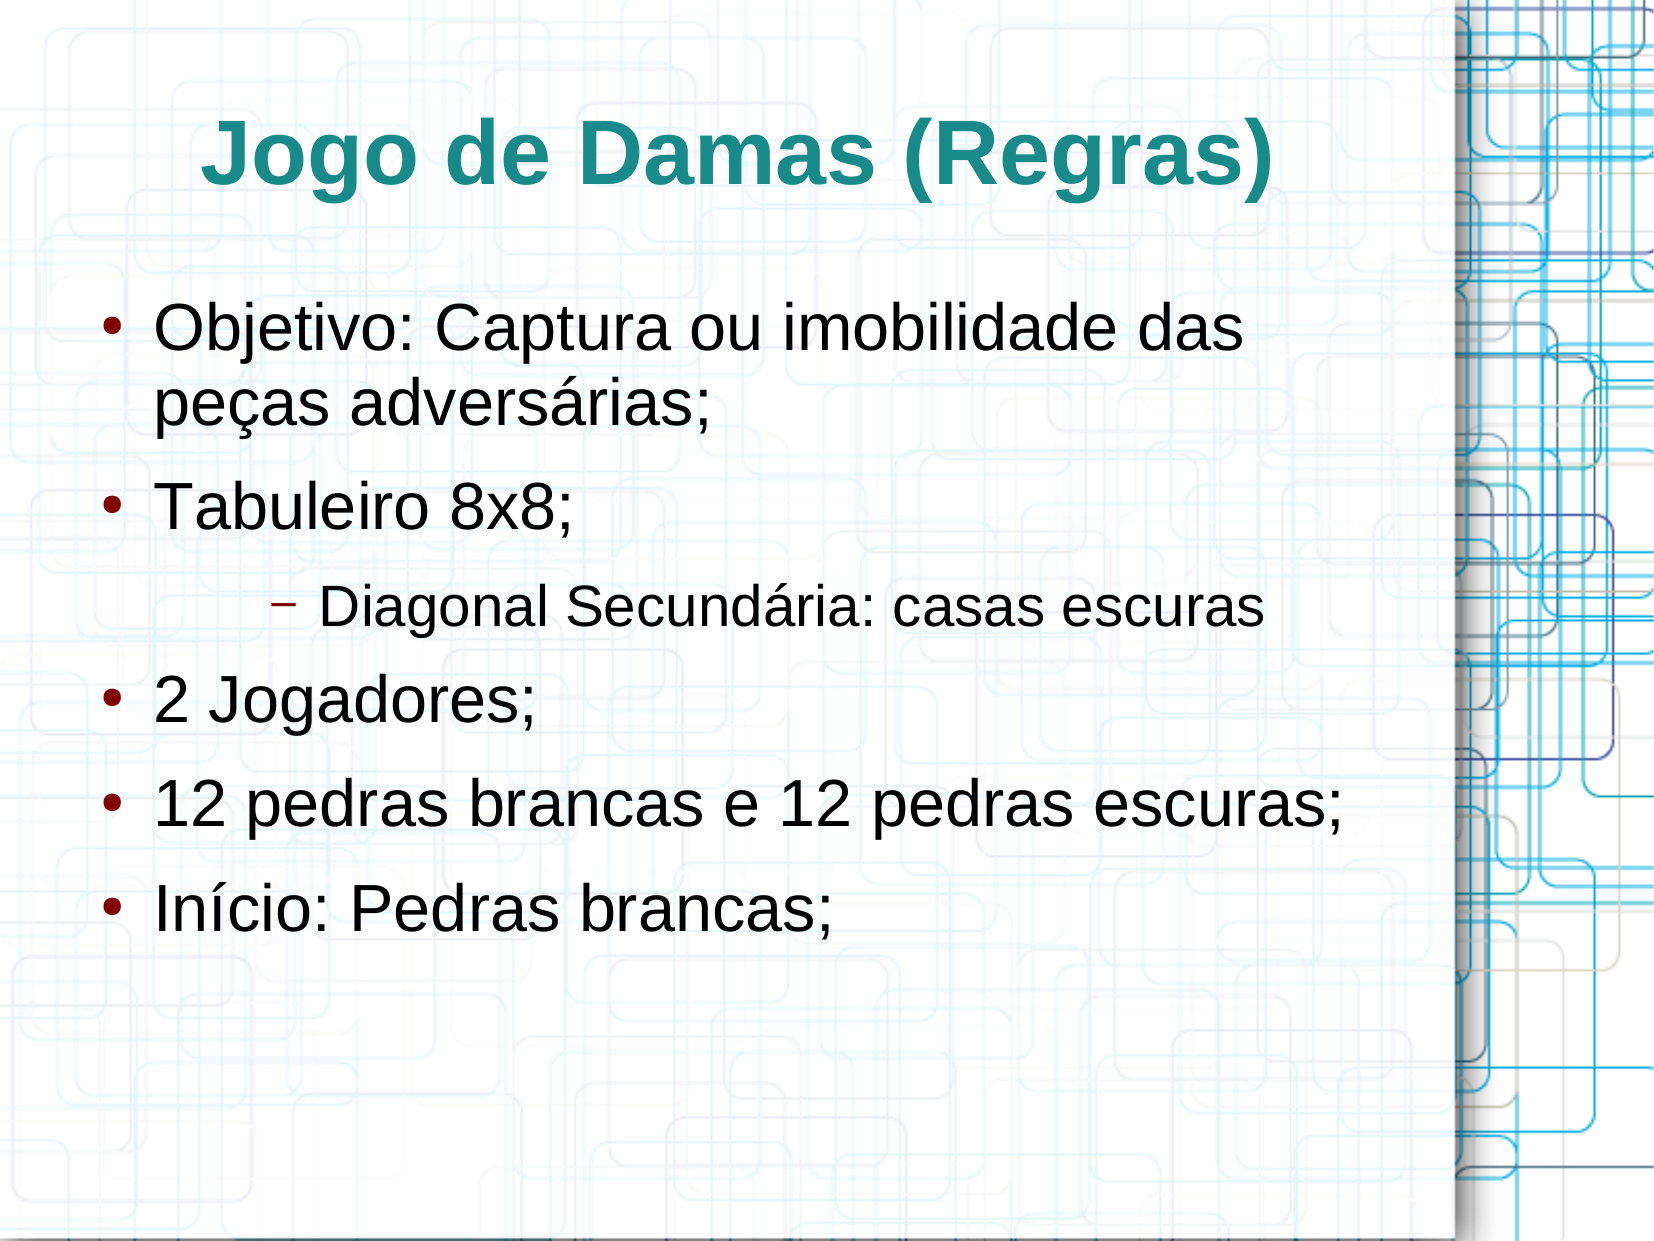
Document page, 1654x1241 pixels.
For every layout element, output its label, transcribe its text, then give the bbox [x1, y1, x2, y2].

title Jogo de Damas (Regras) [59, 49, 1418, 257]
list Objetivo: Captura ou imobilidade das peças adversárias; Tabuleiro 8x8; Diagonal Secundária: casas escuras 2 Jogadores; 12 pedras brancas e 12 pedras escuras; Início: Pedras brancas; [82, 290, 1418, 1010]
picture [0, 0, 1654, 1241]
